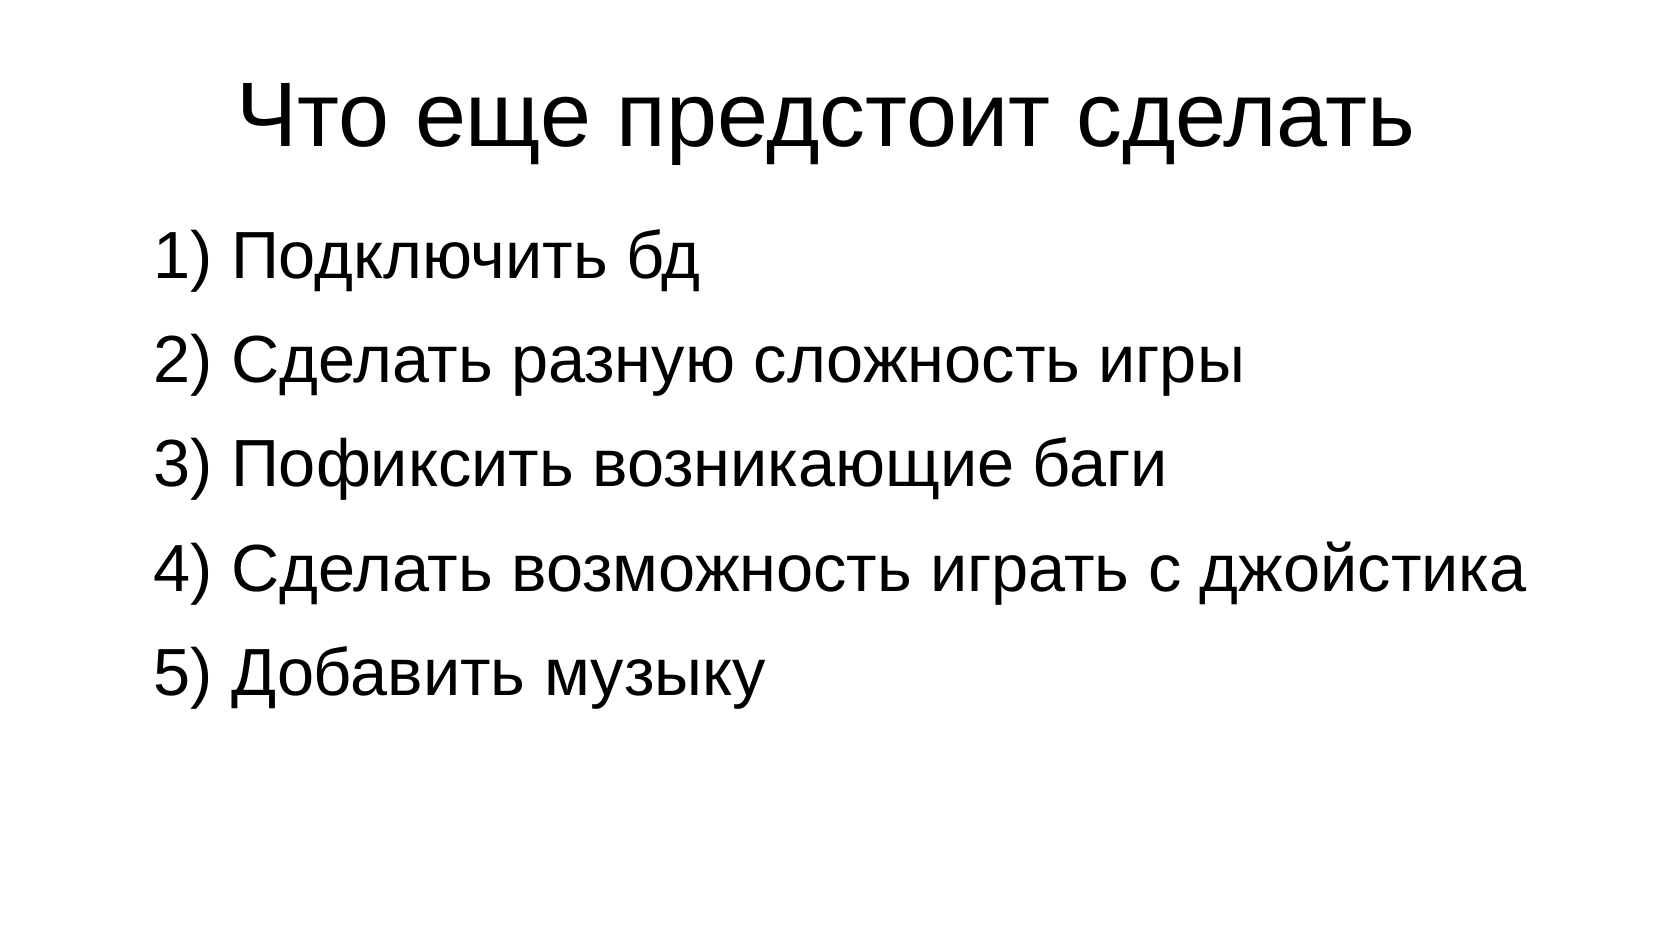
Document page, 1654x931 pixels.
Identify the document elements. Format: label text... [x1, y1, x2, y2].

list 1) Подключить бд 2) Сделать разную сложность игры 3) Пофиксить возникающие баги 4) Сделать возможность играть с джойстика 5) Добавить музыку [82, 217, 1571, 758]
title Что еще предстоит сделать [82, 37, 1571, 193]
